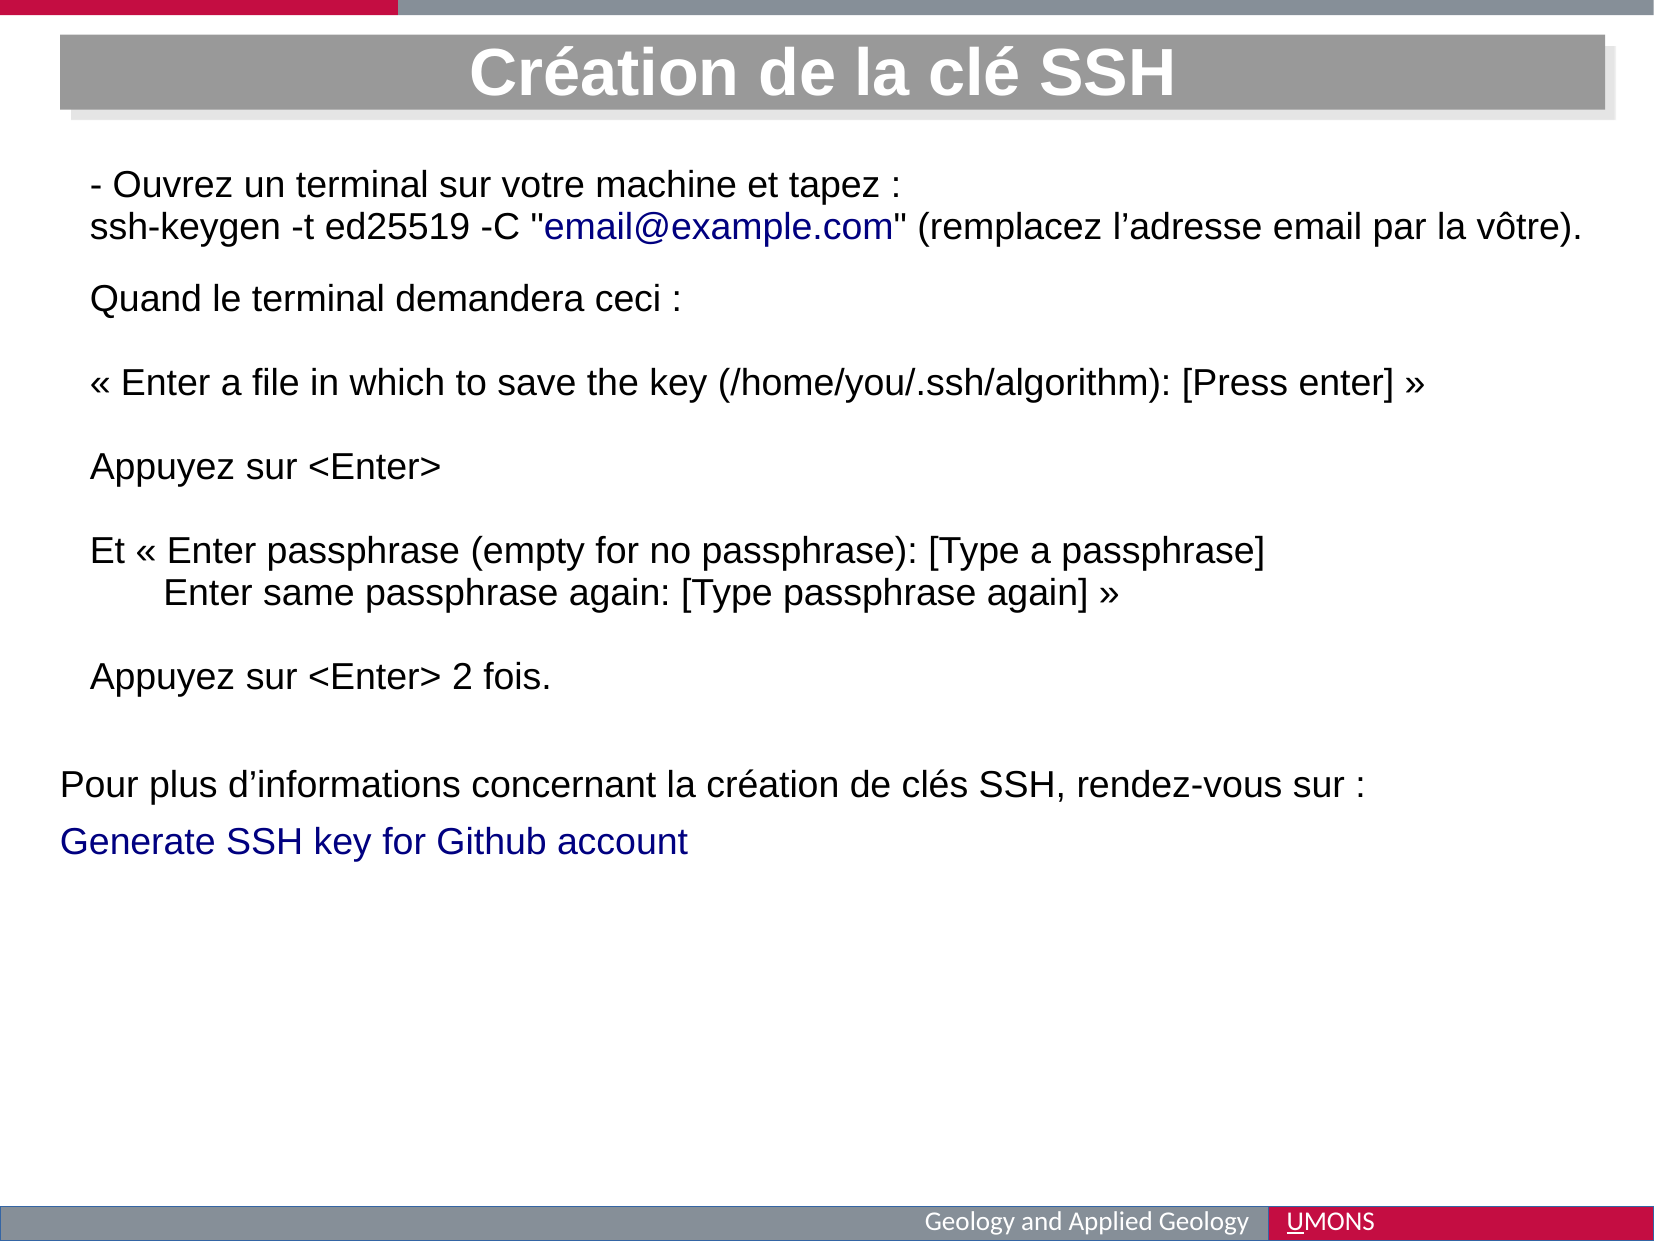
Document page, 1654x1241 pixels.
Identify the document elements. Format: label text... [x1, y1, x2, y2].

text_box Quand le terminal demandera ceci : « Enter a file in which to save the key (/home/you/.ssh/algorithm): [Press enter] » Appuyez sur <Enter> Et « Enter passphrase (empty for no passphrase): [Type a passphrase] Enter same passphrase again: [Type passphrase again] » Appuyez sur <Enter> 2 fois. [75, 270, 1442, 706]
text_box Pour plus d’informations concernant la création de clés SSH, rendez-vous sur : [45, 756, 1392, 814]
text_box - Ouvrez un terminal sur votre machine et tapez : ssh-keygen -t ed25519 -C "email@example.com" (remplacez l’adresse email par la vôtre). [75, 156, 1598, 256]
text_box Generate SSH key for Github account [45, 813, 806, 883]
title Création de la clé SSH [60, 34, 1606, 110]
